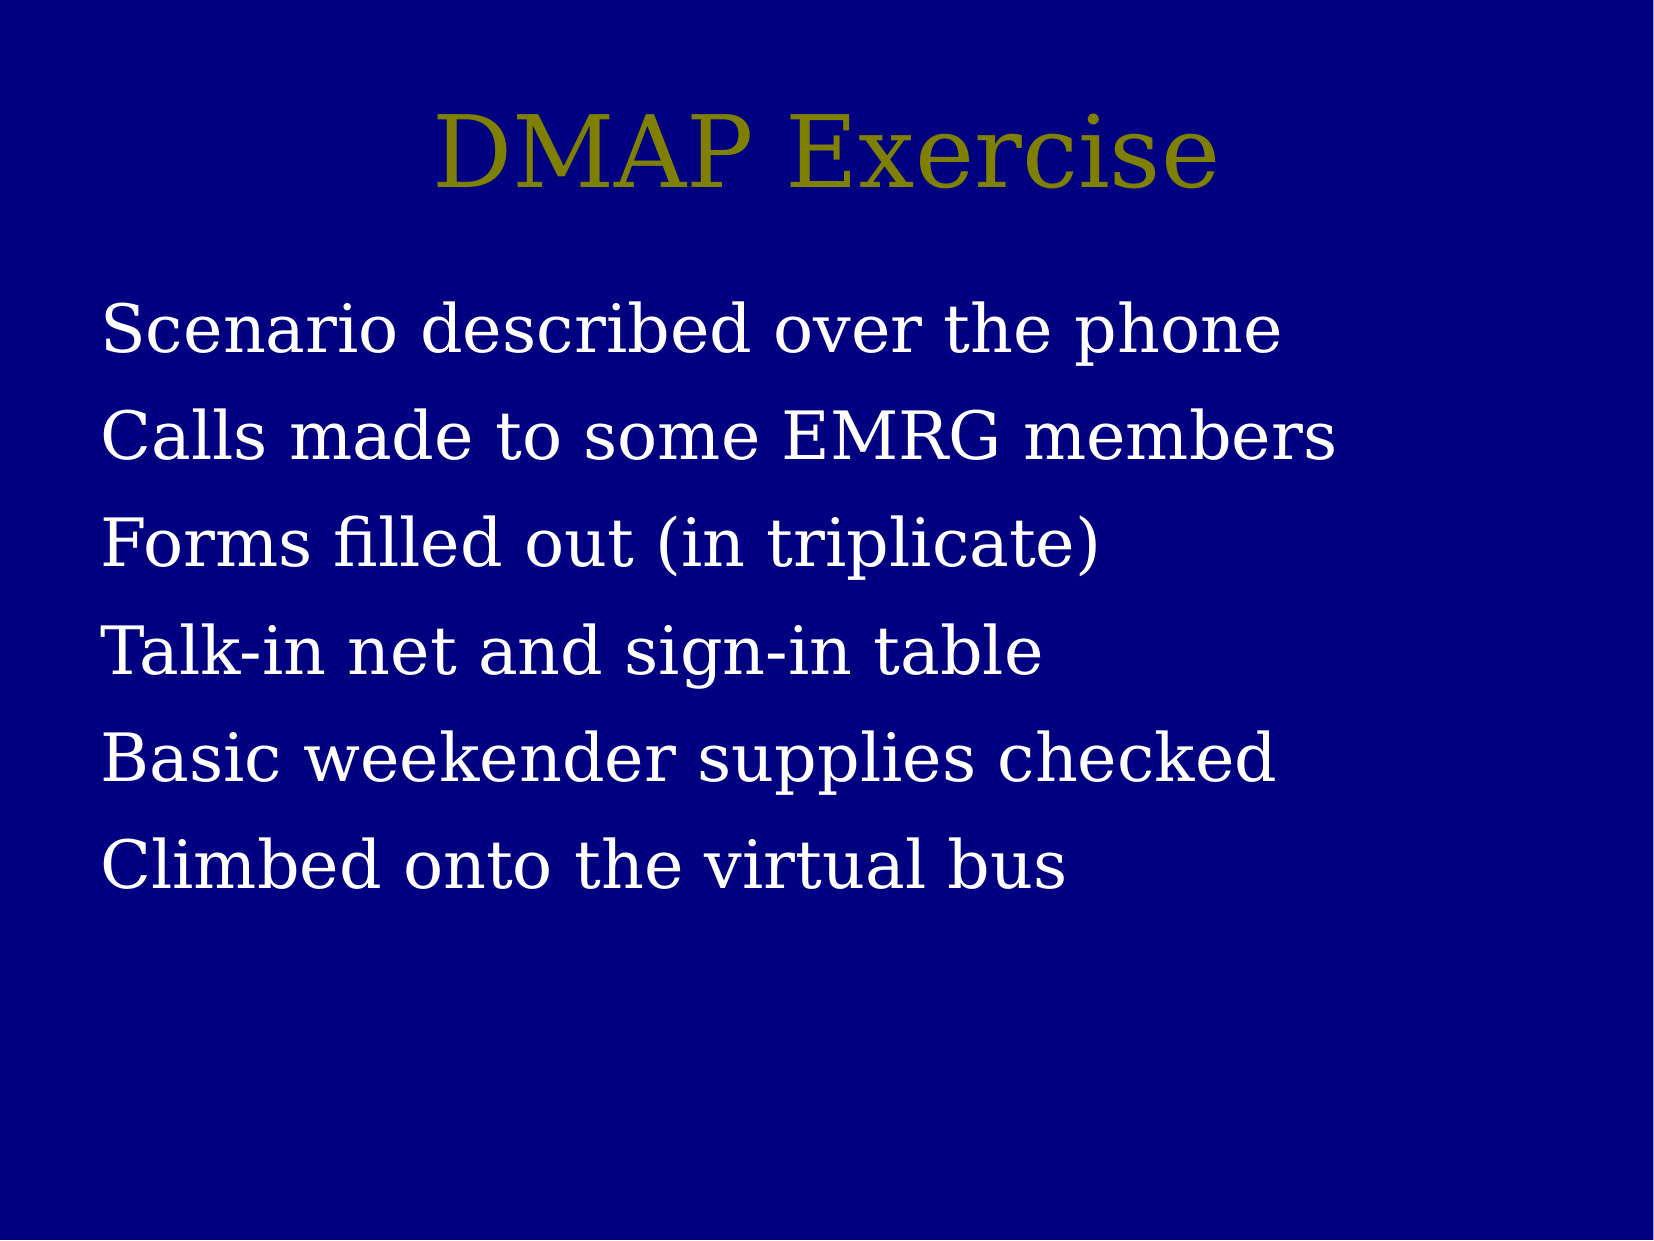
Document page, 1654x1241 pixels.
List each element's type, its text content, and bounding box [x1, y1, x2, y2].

list Scenario described over the phone Calls made to some EMRG members Forms filled out (in triplicate) Talk-in net and sign-in table Basic weekender supplies checked Climbed onto the virtual bus [82, 290, 1571, 1094]
title DMAP Exercise [82, 49, 1571, 257]
